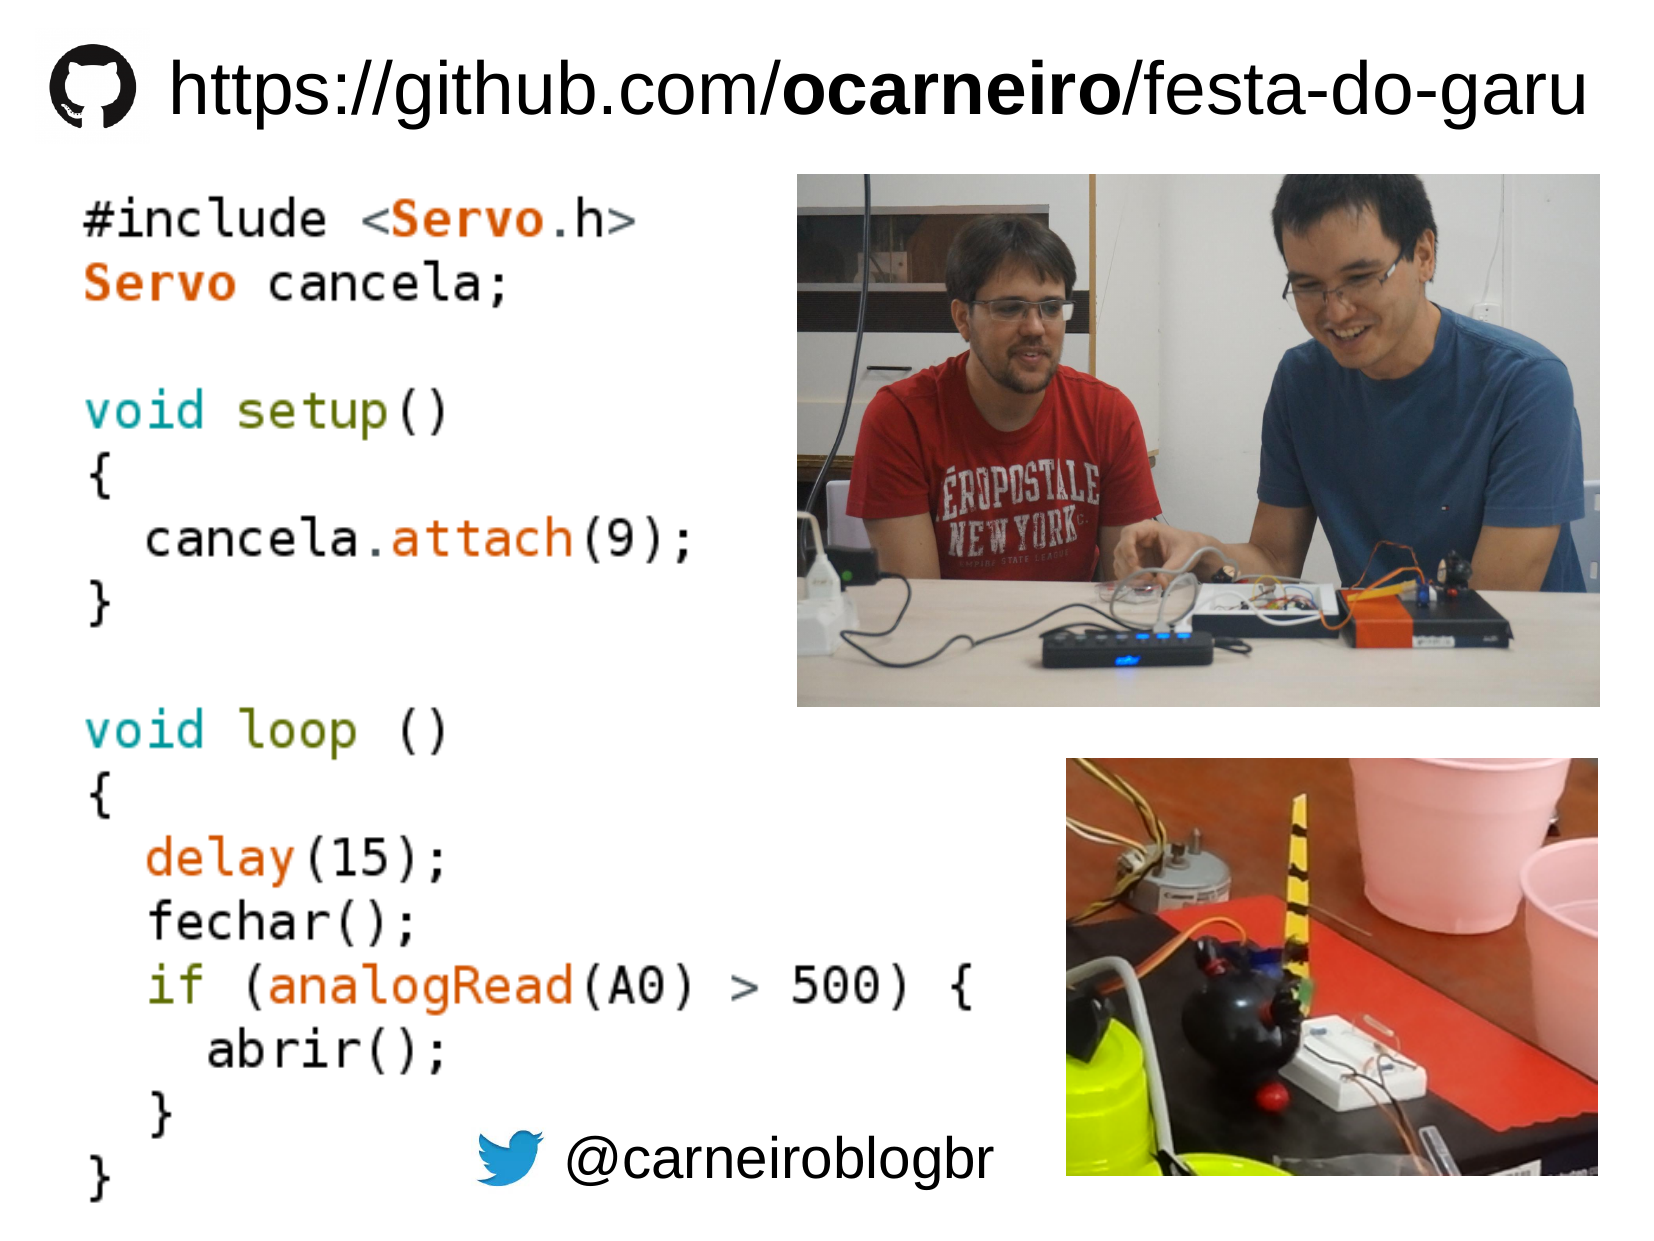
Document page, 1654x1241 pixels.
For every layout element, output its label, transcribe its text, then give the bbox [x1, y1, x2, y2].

picture [35, 28, 150, 144]
picture [1066, 758, 1598, 1176]
text_box @carneiroblogbr [548, 1118, 1102, 1241]
picture [77, 190, 1600, 1210]
text_box https://github.com/ocarneiro/festa-do-garu [153, 38, 1654, 240]
